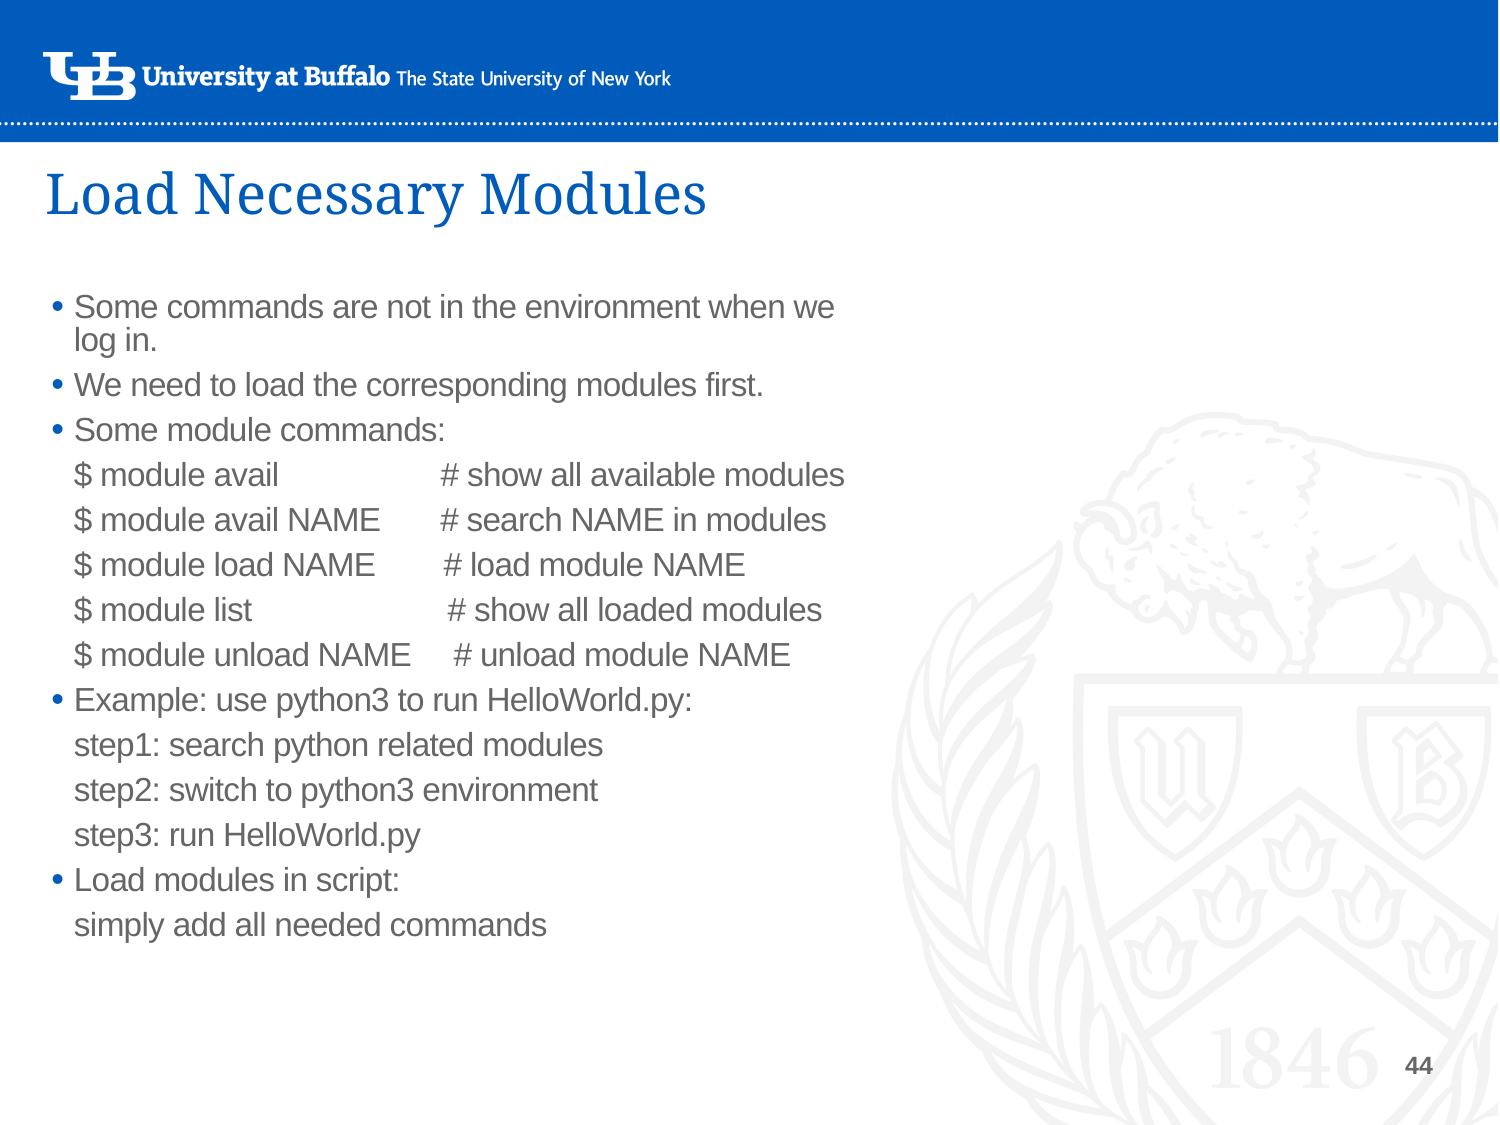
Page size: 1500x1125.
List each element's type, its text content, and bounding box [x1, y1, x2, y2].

picture [0, 0, 1499, 1125]
list Some commands are not in the environment when we log in. We need to load the corresponding modules first. Some module commands: $ module avail # show all available modules $ module avail NAME # search NAME in modules $ module load NAME # load module NAME $ module list # show all loaded modules $ module unload NAME # unload module NAME Example: use python3 to run HelloWorld.py: step1: search python related modules step2: switch to python3 environment step3: run HelloWorld.py Load modules in script: simply add all needed commands [21, 285, 886, 976]
title Load Necessary Modules [30, 153, 1387, 233]
